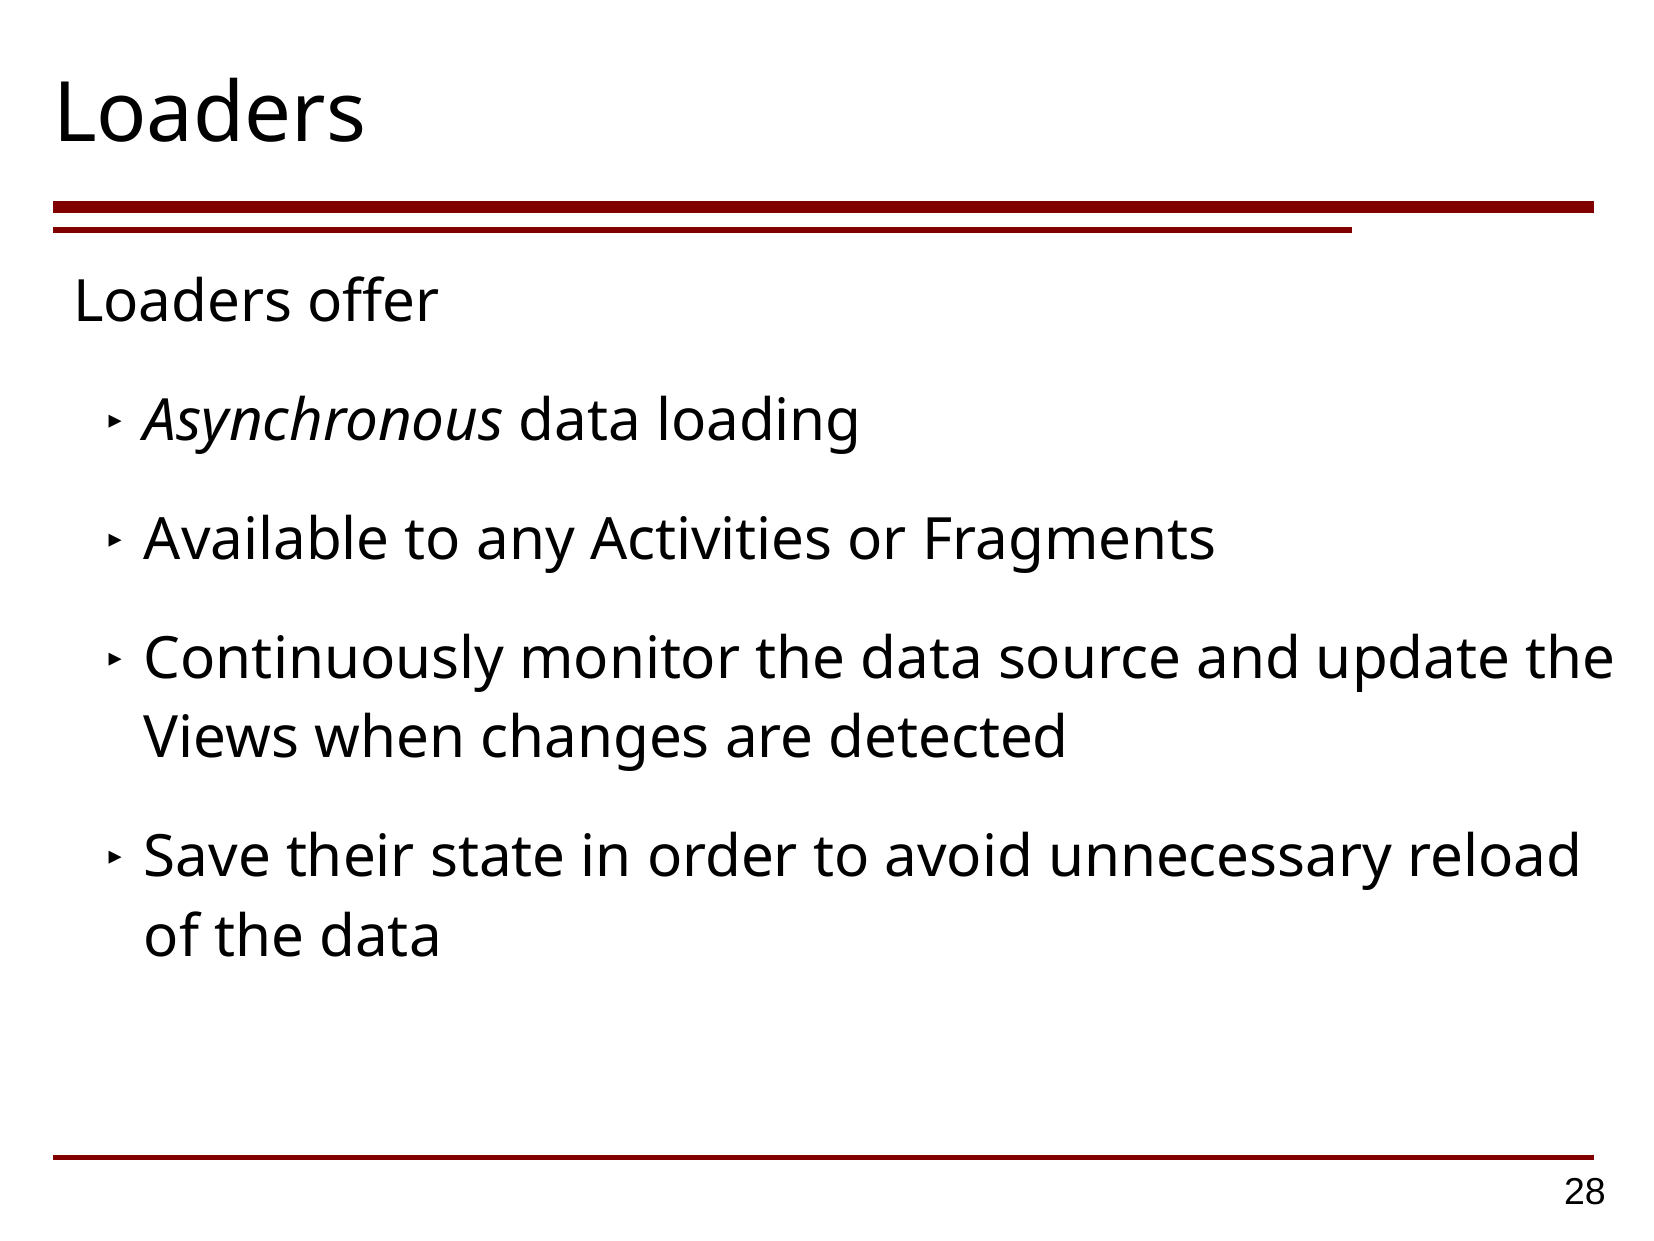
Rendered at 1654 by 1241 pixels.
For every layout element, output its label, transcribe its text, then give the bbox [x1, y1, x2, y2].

subtitle Loaders [53, 48, 1542, 172]
text_box Loaders offer Asynchronous data loading Available to any Activities or Fragments Continuously monitor the data source and update the Views when changes are detected Save their state in order to avoid unnecessary reload of the data [58, 252, 1541, 1164]
text_box <number> [35, 1163, 1654, 1221]
